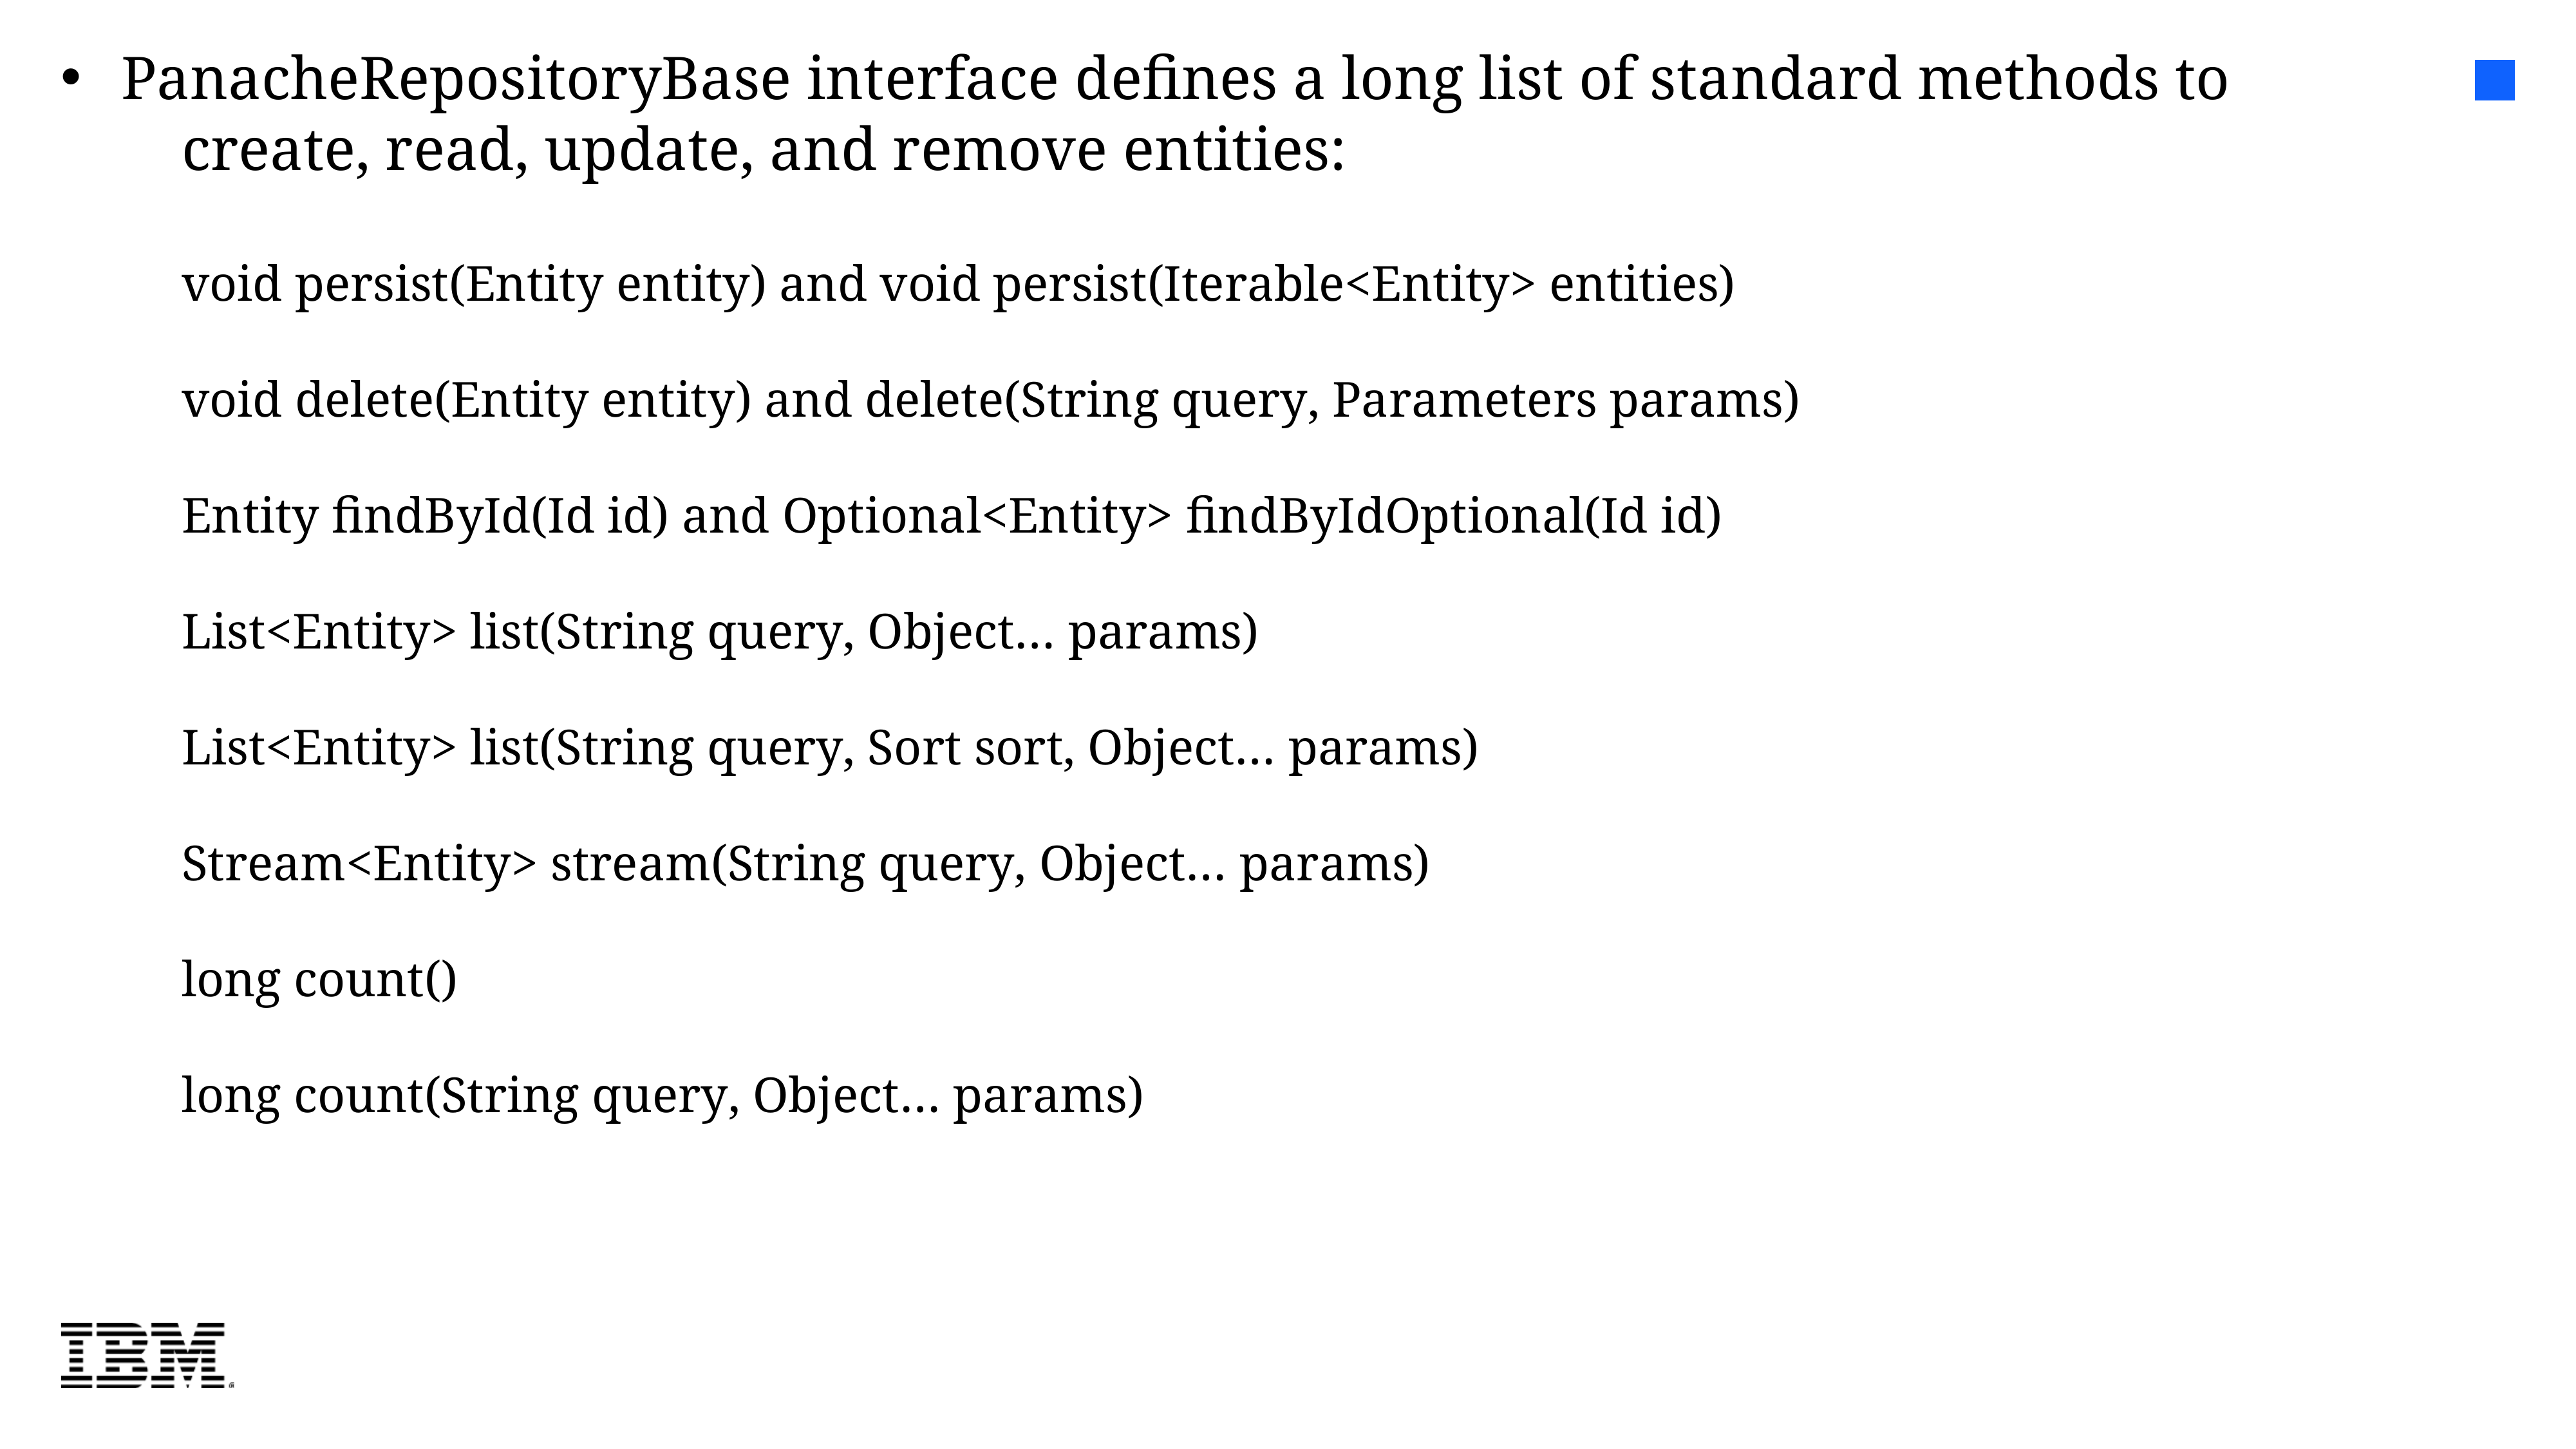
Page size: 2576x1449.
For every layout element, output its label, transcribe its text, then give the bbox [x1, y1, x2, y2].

text_box [2475, 60, 2515, 100]
title PanacheRepositoryBase interface defines a long list of standard methods to create, read, update, and remove entities: void persist(Entity entity) and void persist(Iterable<Entity> entities) void delete(Entity entity) and delete(String query, Parameters params) Entity findById(Id id) and Optional<Entity> findByIdOptional(Id id) List<Entity> list(String query, Object… params) List<Entity> list(String query, Sort sort, Object… params) Stream<Entity> stream(String query, Object… params) long count() long count(String query, Object… params) [61, 41, 2435, 1148]
